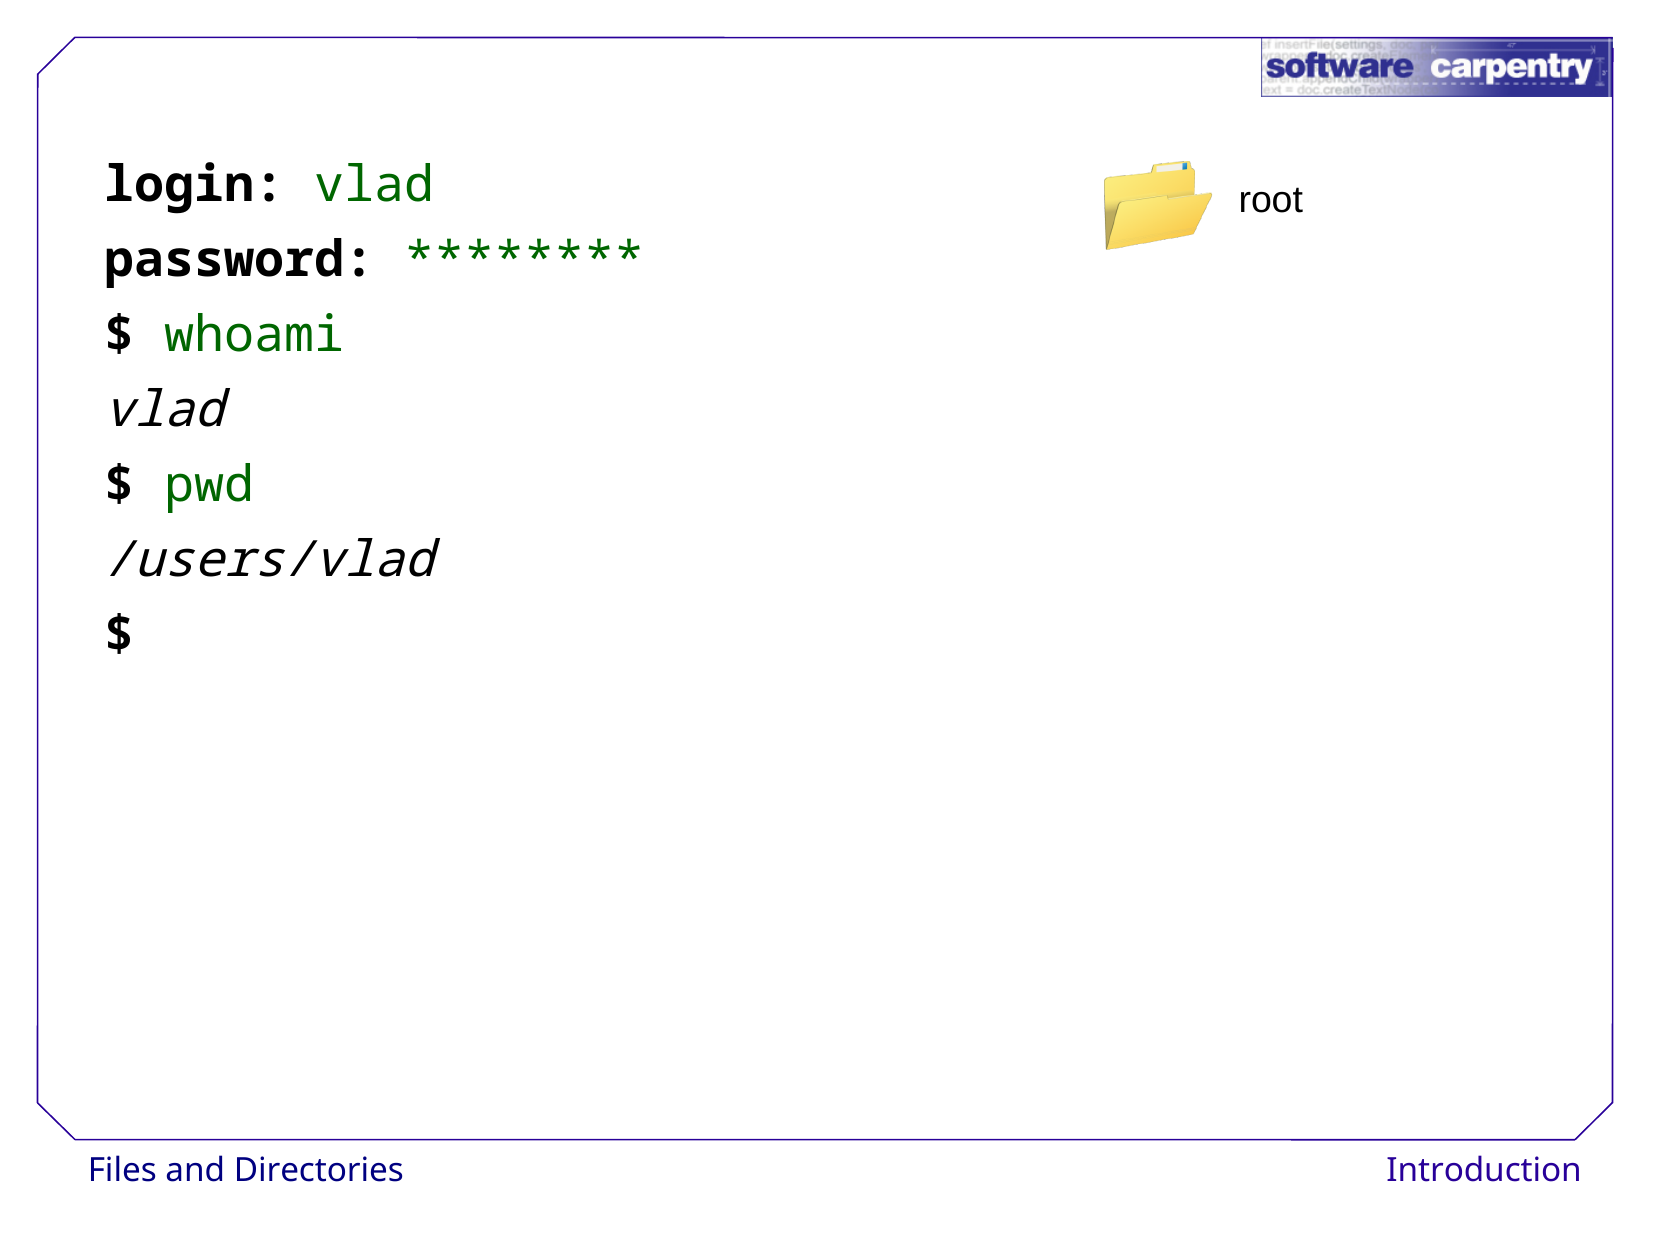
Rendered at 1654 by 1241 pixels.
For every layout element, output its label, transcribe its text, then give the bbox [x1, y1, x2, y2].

picture [1261, 39, 1613, 97]
text_box login: vlad password: ******** $ whoami vlad $ pwd /users/vlad $ [89, 128, 1512, 1037]
picture [1100, 147, 1216, 263]
text_box root [1223, 171, 1318, 229]
